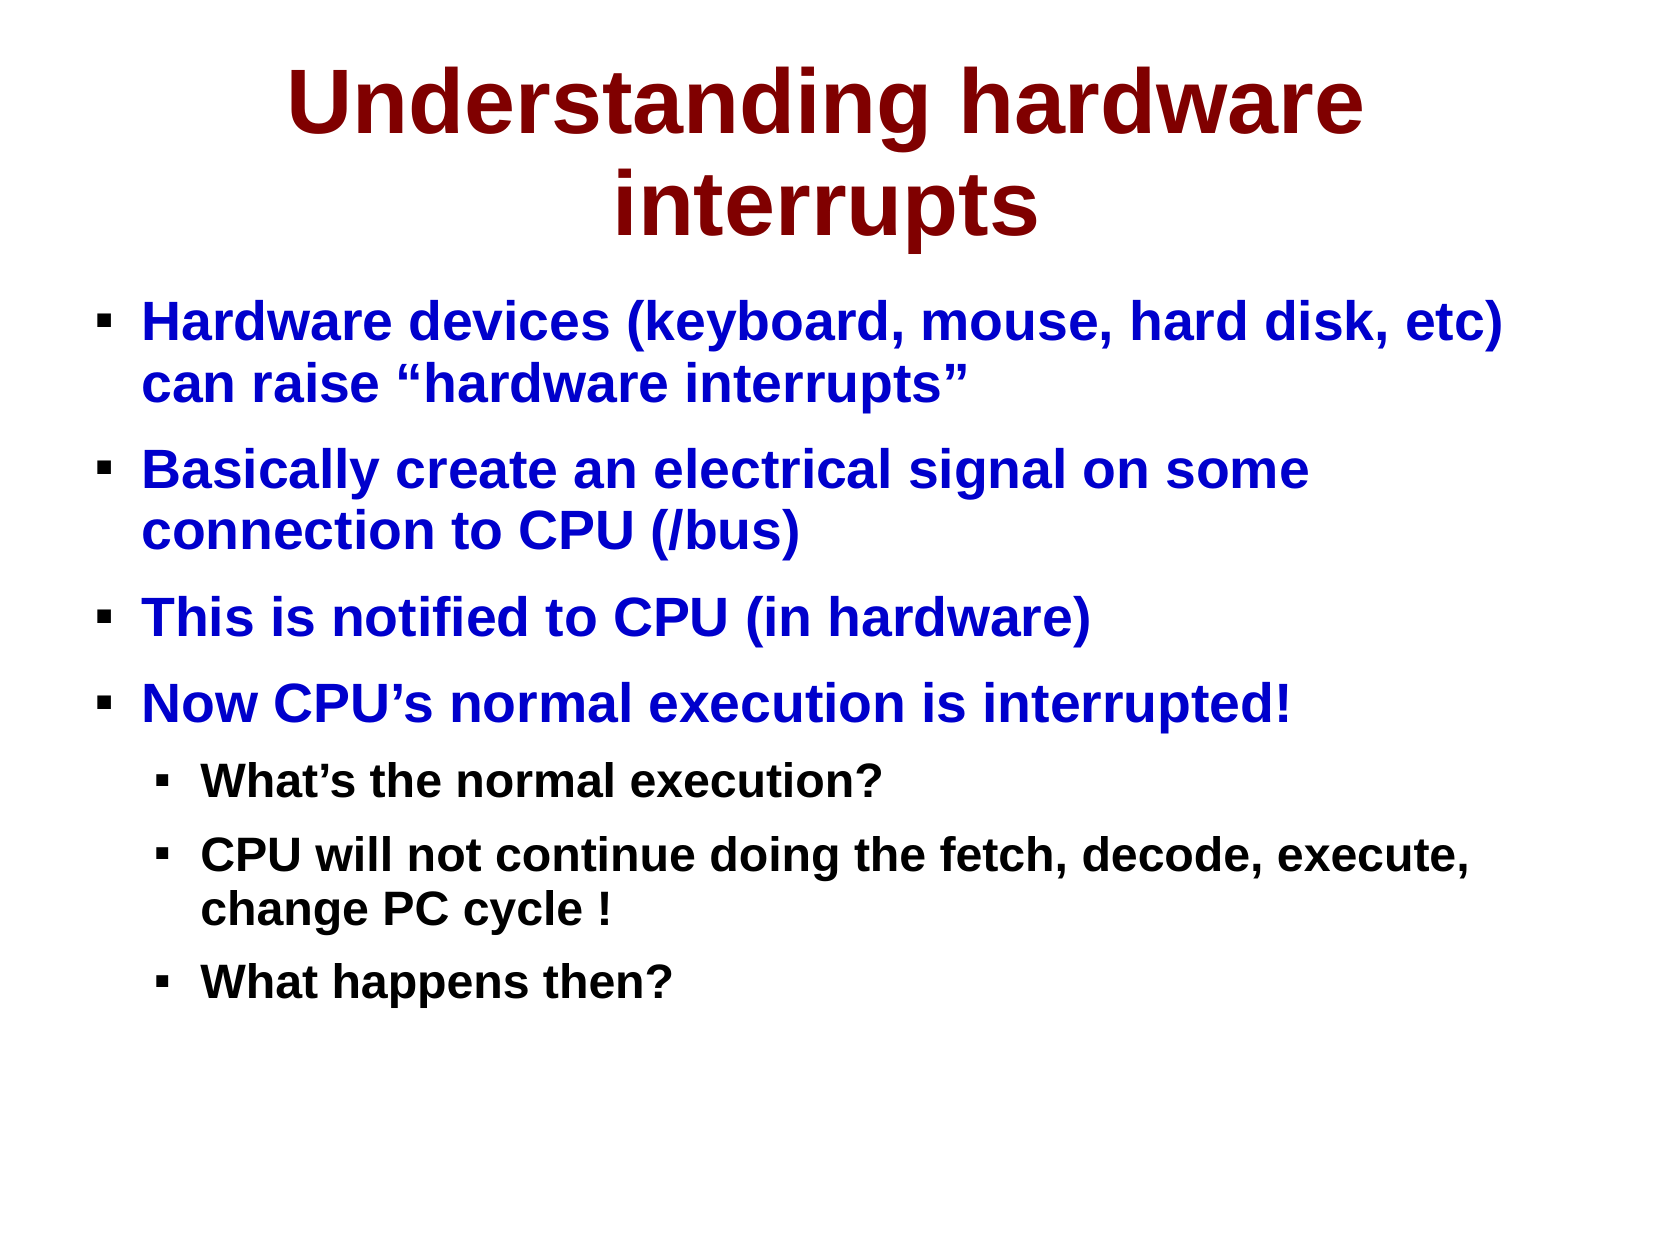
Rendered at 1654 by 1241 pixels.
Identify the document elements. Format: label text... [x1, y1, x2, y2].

title Understanding hardware interrupts [82, 49, 1571, 257]
list Hardware devices (keyboard, mouse, hard disk, etc) can raise “hardware interrupts” Basically create an electrical signal on some connection to CPU (/bus) This is notified to CPU (in hardware) Now CPU’s normal execution is interrupted! What’s the normal execution? CPU will not continue doing the fetch, decode, execute, change PC cycle ! What happens then? [82, 290, 1571, 1010]
